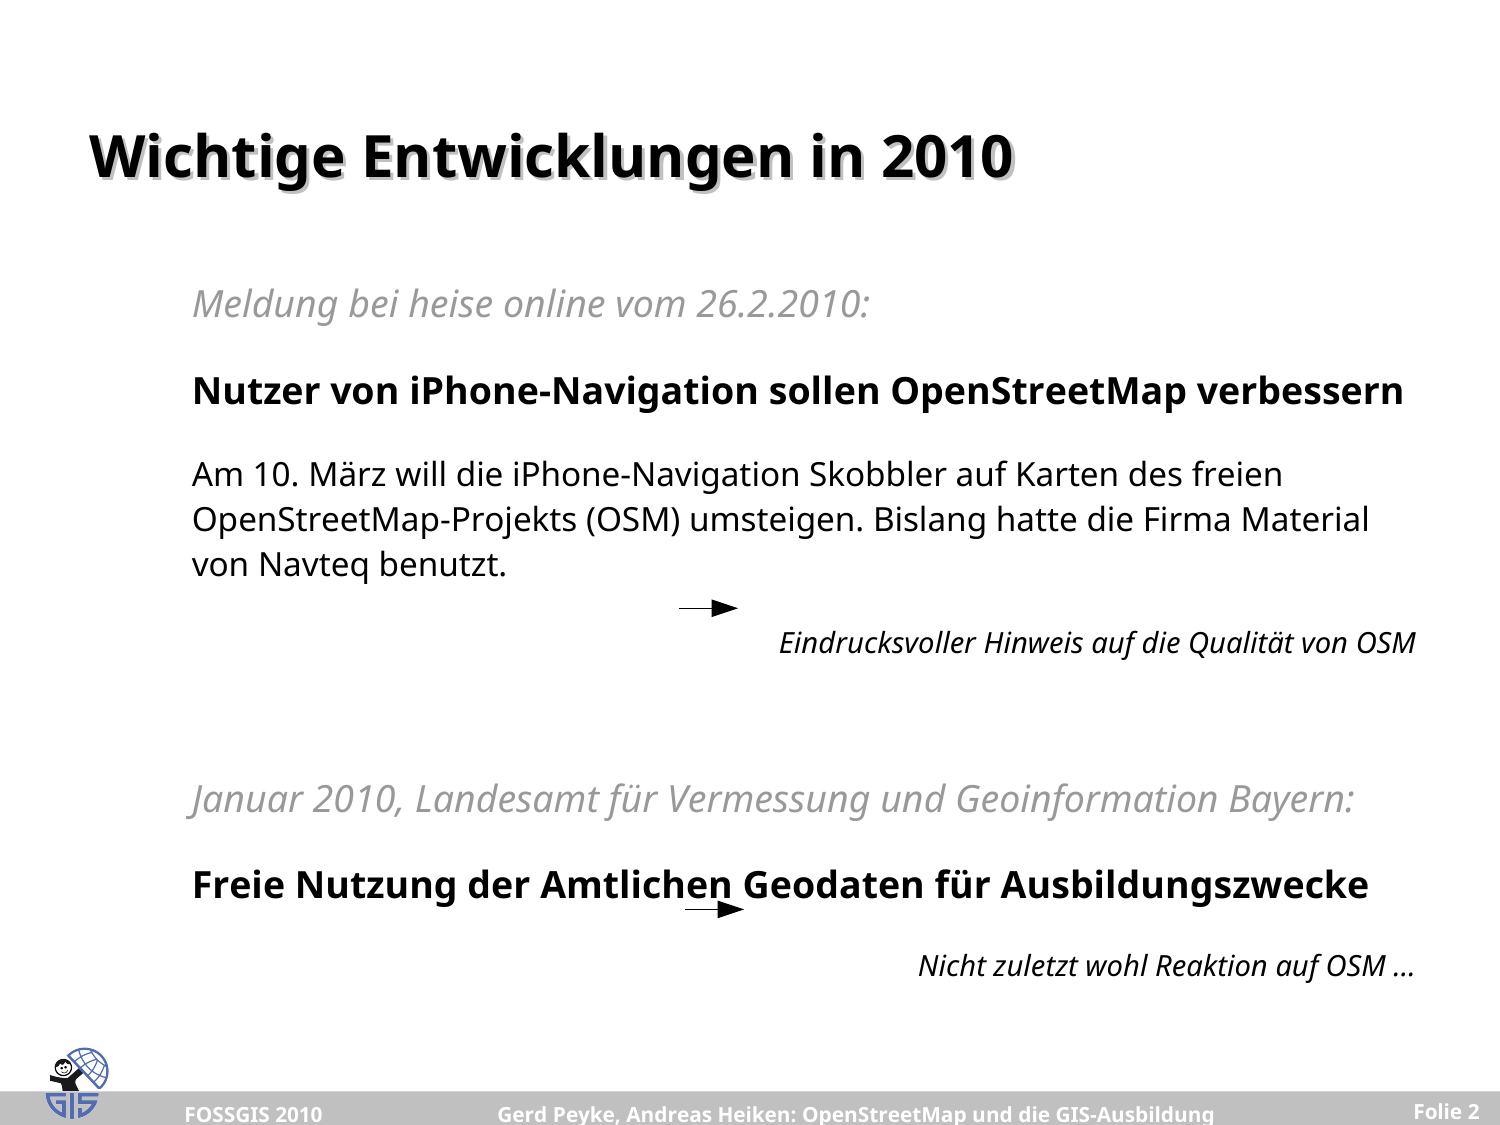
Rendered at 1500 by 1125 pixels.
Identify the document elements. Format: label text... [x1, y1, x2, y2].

picture [44, 1047, 110, 1120]
title Wichtige Entwicklungen in 2010 [74, 102, 1329, 207]
list Meldung bei heise online vom 26.2.2010: Nutzer von iPhone-Navigation sollen OpenStreetMap verbessern Am 10. März will die iPhone-Navigation Skobbler auf Karten des freien OpenStreetMap-Projekts (OSM) umsteigen. Bislang hatte die Firma Material von Navteq benutzt. Eindrucksvoller Hinweis auf die Qualität von OSM Januar 2010, Landesamt für Vermessung und Geoinformation Bayern: Freie Nutzung der Amtlichen Geodaten für Ausbildungszwecke Nicht zuletzt wohl Reaktion auf OSM ... [177, 206, 1432, 1040]
